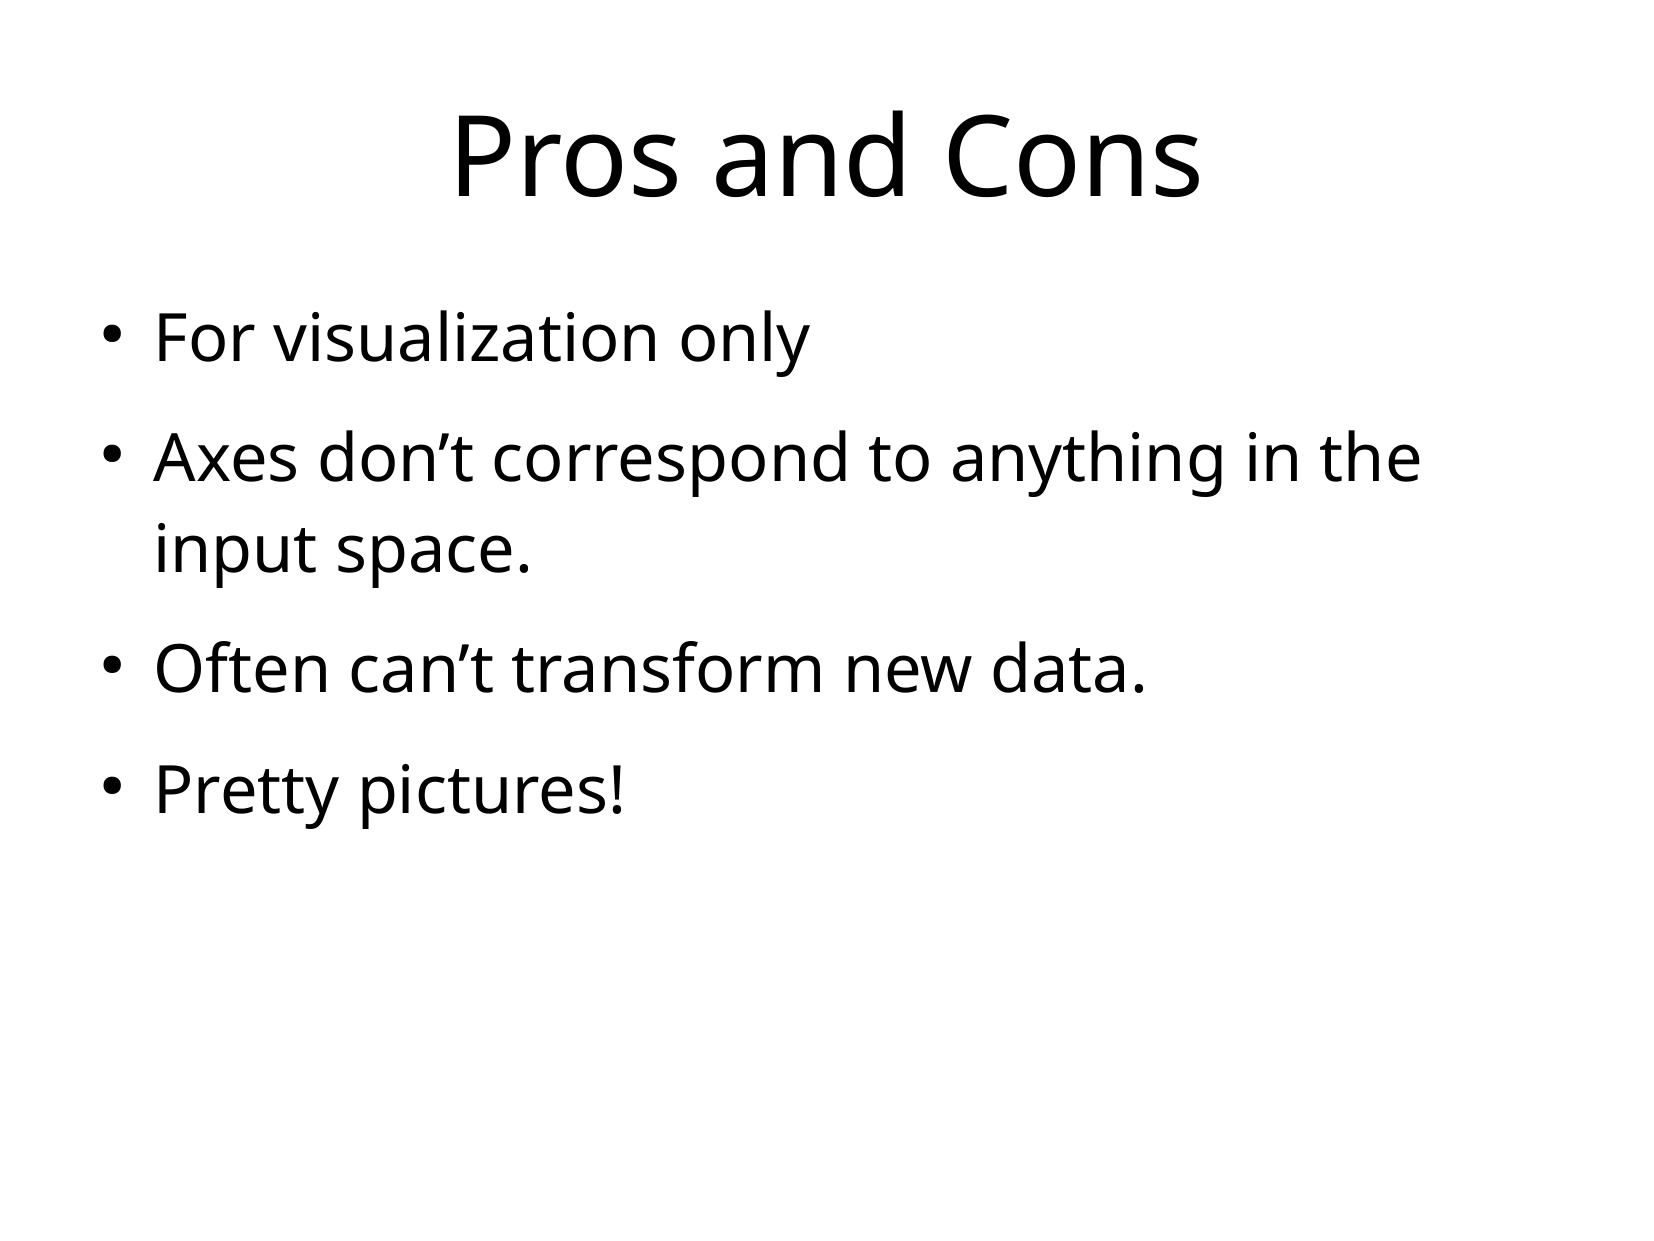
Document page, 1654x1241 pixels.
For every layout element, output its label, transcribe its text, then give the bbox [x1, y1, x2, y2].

list For visualization only Axes don’t correspond to anything in the input space. Often can’t transform new data. Pretty pictures! [82, 290, 1571, 1010]
title Pros and Cons [82, 49, 1571, 257]
